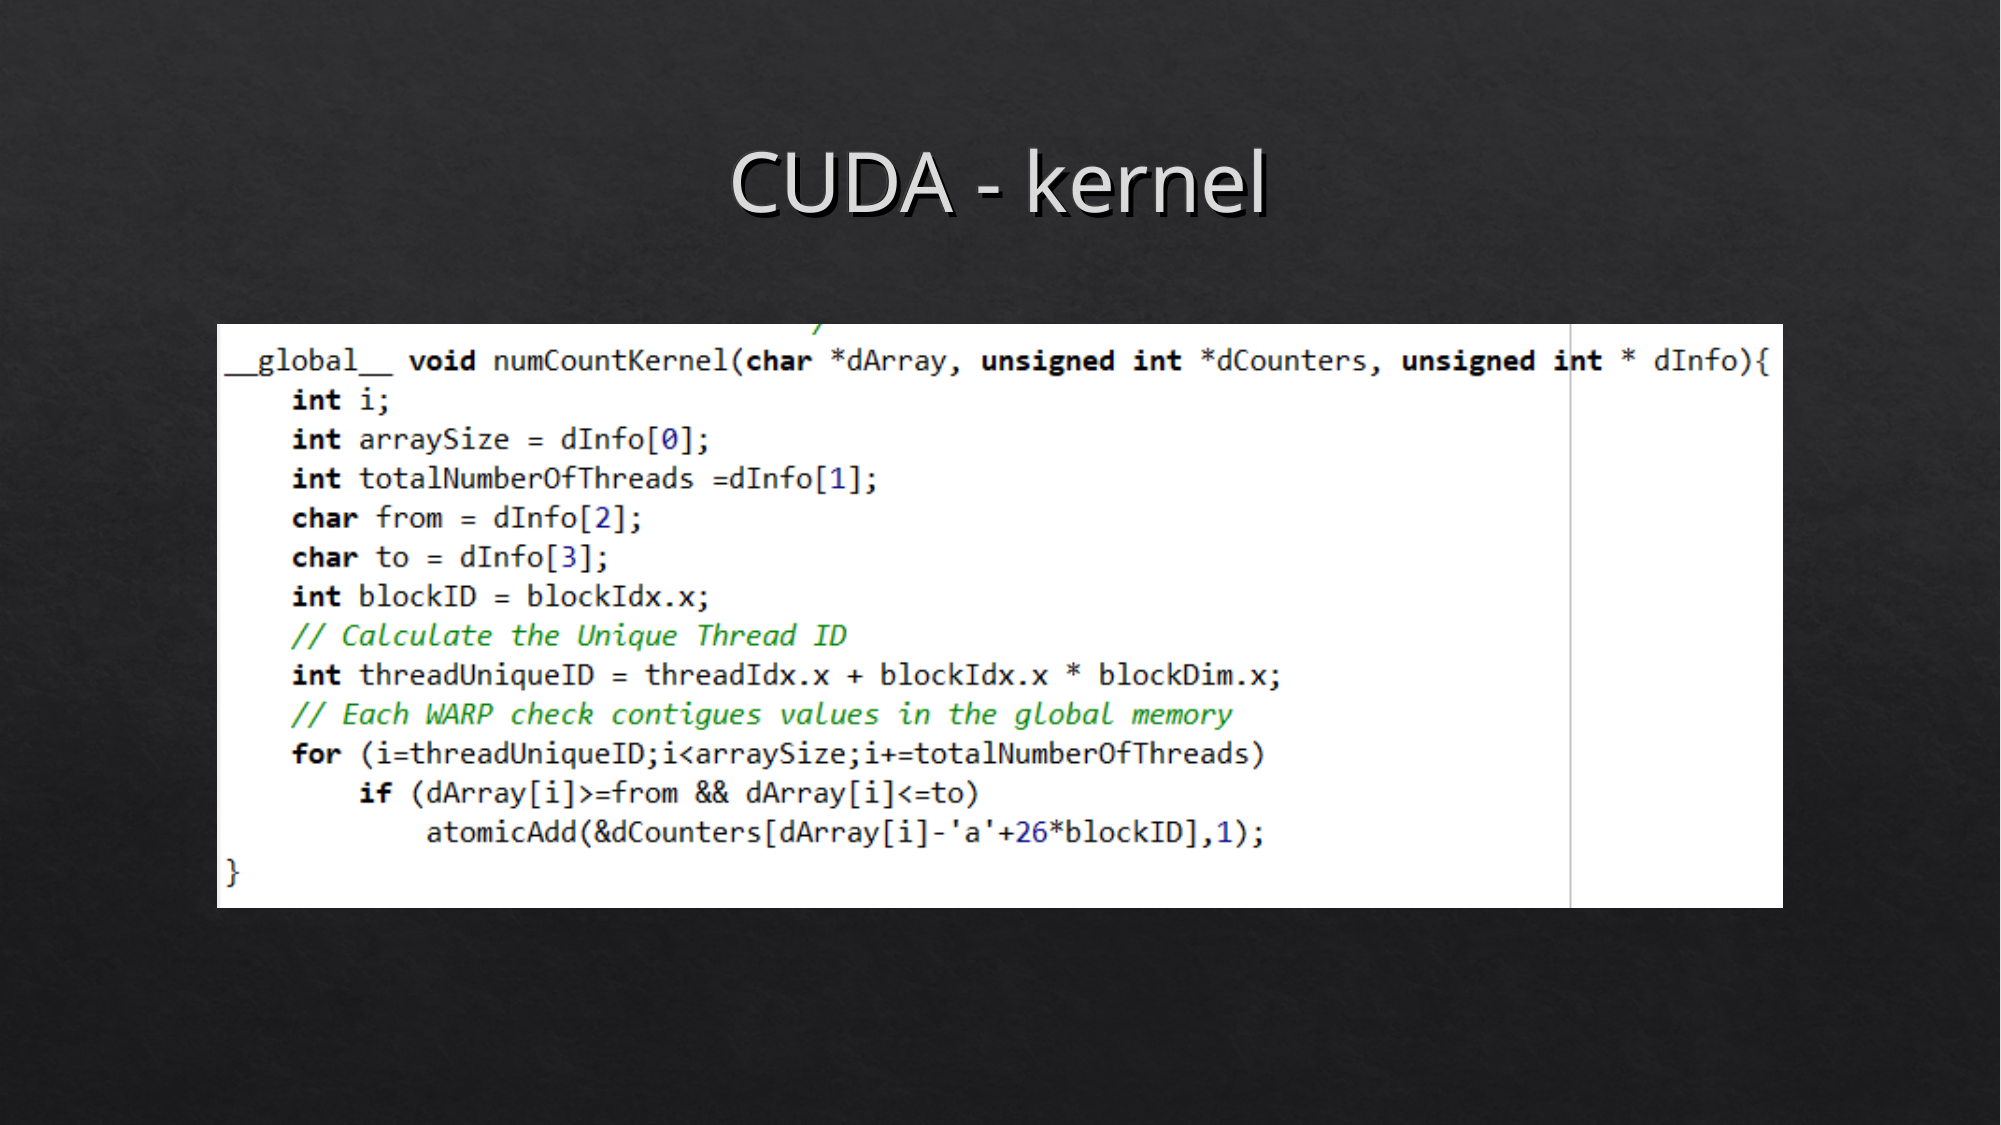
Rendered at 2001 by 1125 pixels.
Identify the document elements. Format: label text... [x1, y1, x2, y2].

picture [217, 324, 1783, 908]
title CUDA - kernel [149, 99, 1849, 260]
